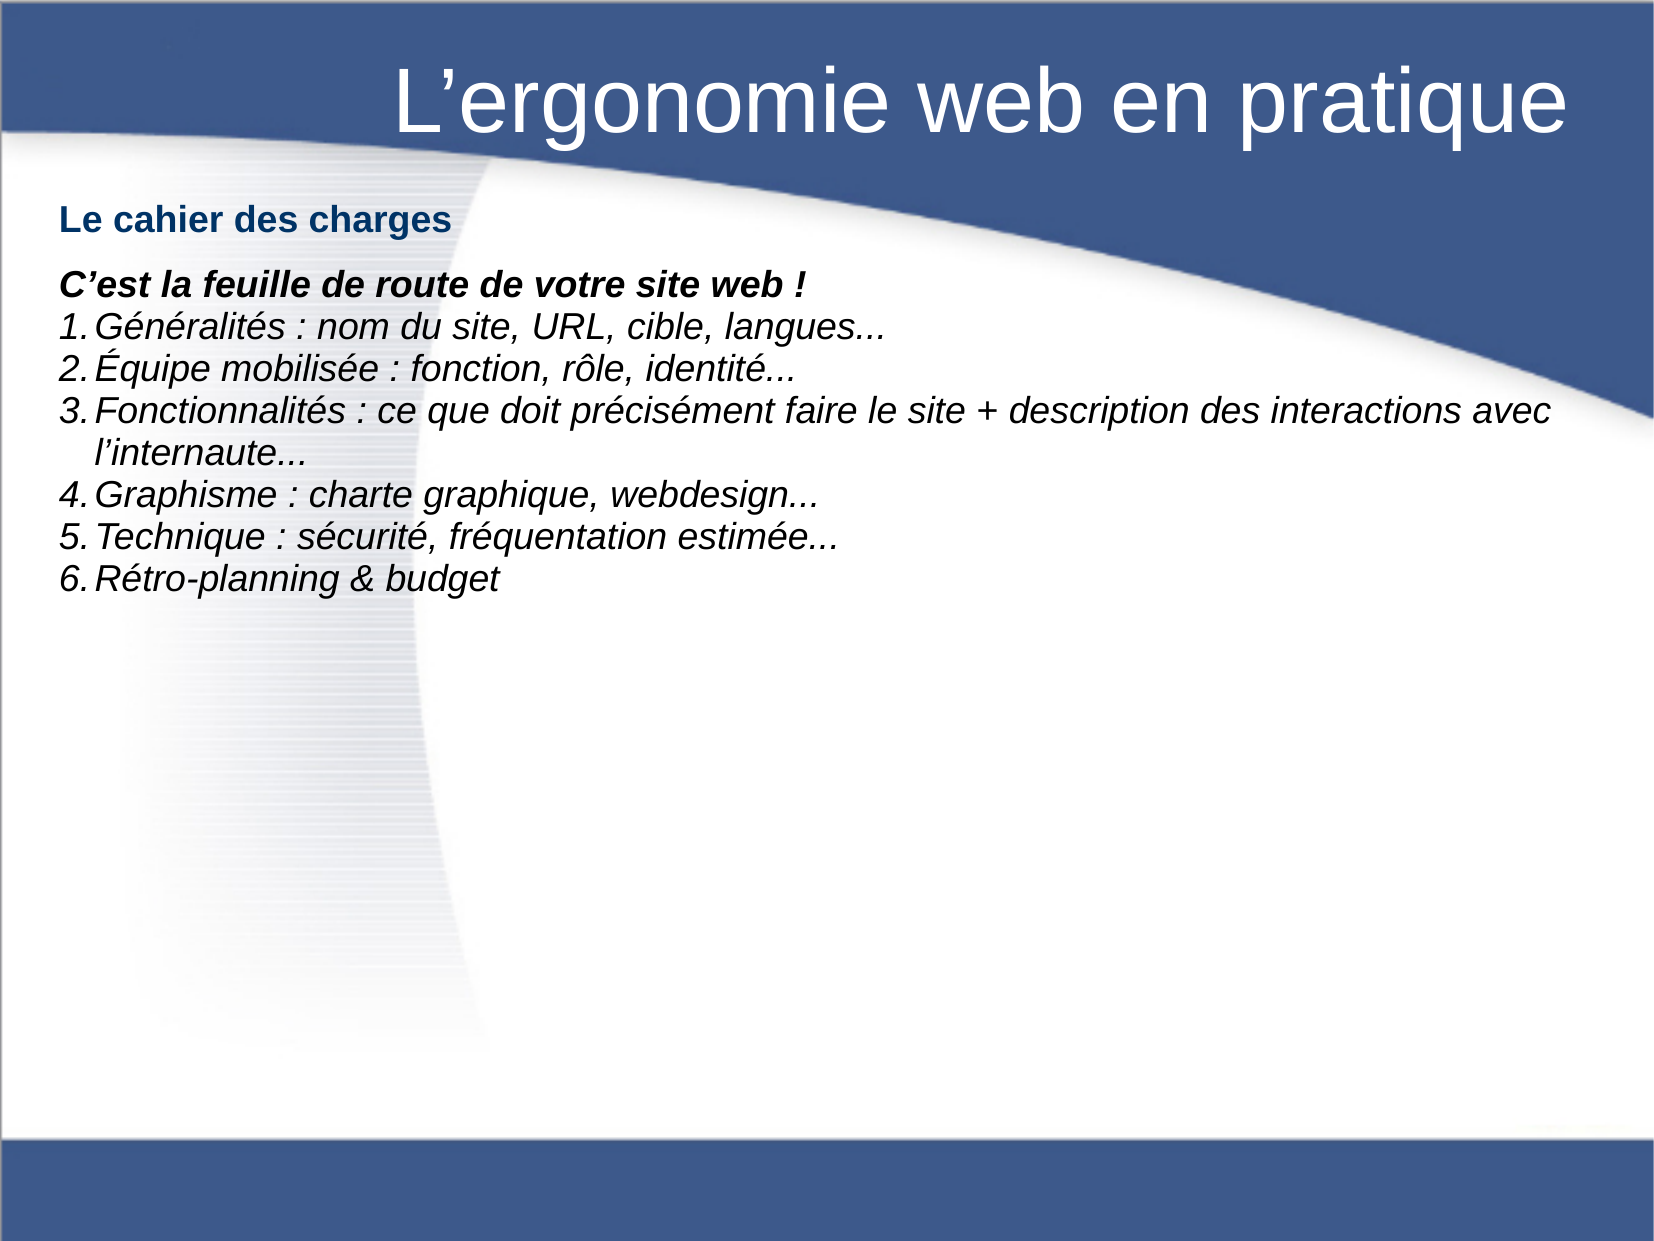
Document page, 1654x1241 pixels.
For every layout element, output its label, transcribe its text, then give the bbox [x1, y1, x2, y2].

title L’ergonomie web en pratique [82, 49, 1571, 198]
picture [0, 0, 1654, 1241]
text_box Le cahier des charges C’est la feuille de route de votre site web ! Généralités : nom du site, URL, cible, langues... Équipe mobilisée : fonction, rôle, identité... Fonctionnalités : ce que doit précisément faire le site + description des interactions avec l’internaute... Graphisme : charte graphique, webdesign... Technique : sécurité, fréquentation estimée... Rétro-planning & budget [59, 198, 1583, 1146]
